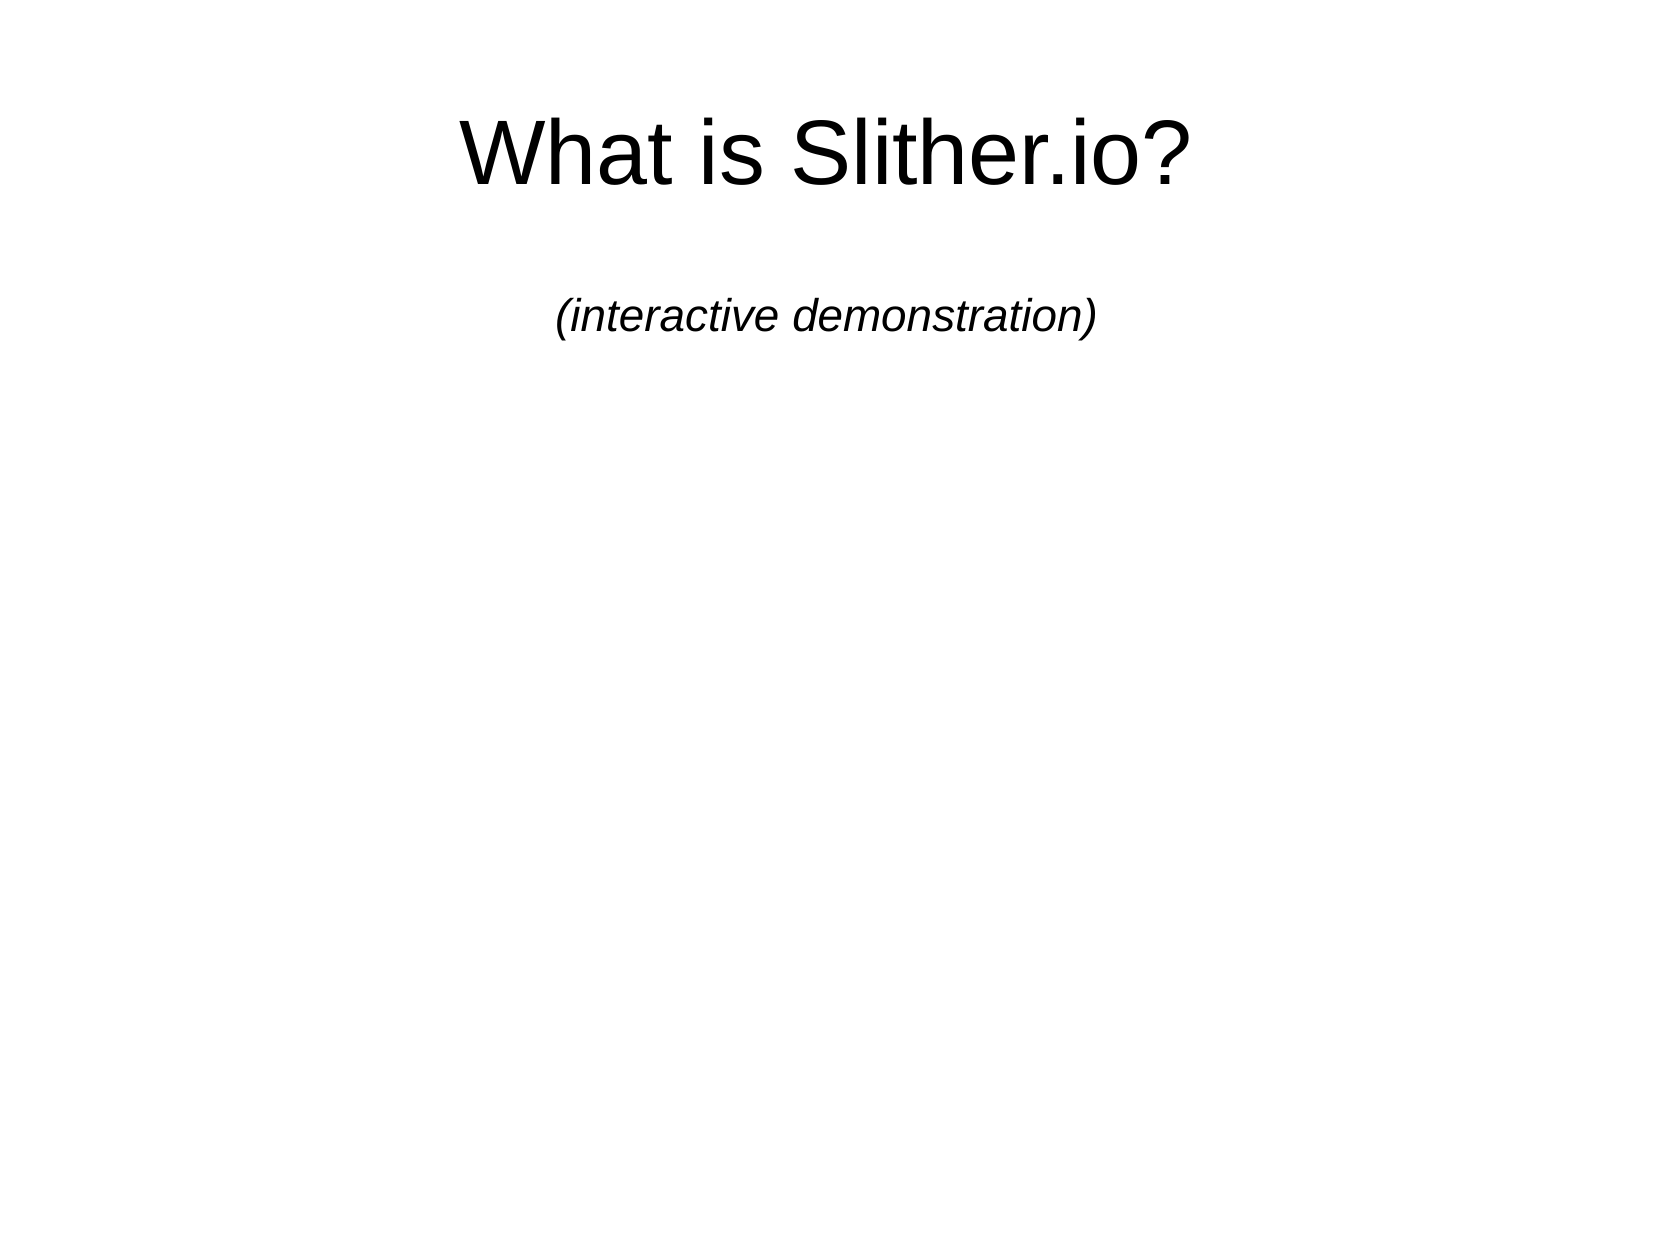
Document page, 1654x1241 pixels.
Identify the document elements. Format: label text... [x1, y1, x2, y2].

list (interactive demonstration) [82, 290, 1571, 1010]
title What is Slither.io? [82, 49, 1571, 257]
